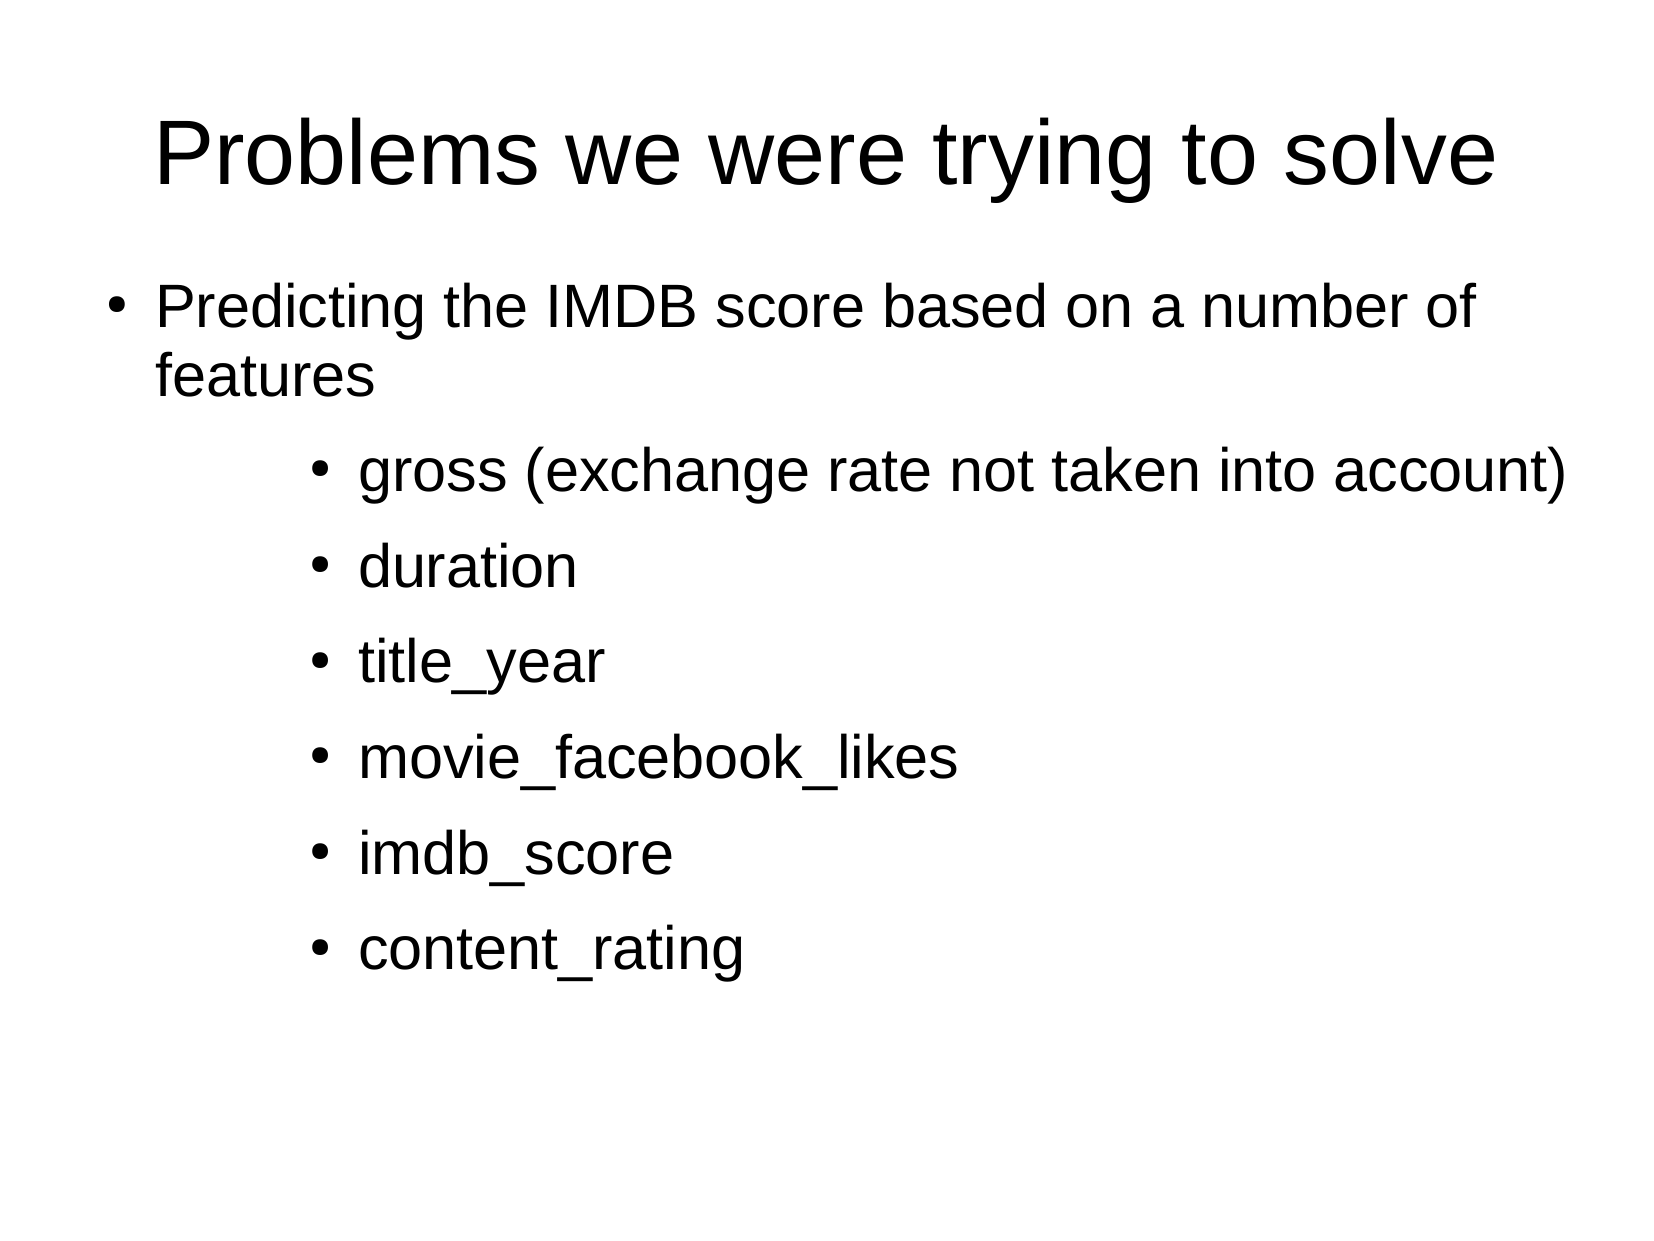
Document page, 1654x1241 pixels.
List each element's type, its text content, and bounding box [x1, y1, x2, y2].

list Predicting the IMDB score based on a number of features gross (exchange rate not taken into account) duration title_year movie_facebook_likes imdb_score content_rating [90, 271, 1579, 1006]
title Problems we were trying to solve [82, 49, 1571, 257]
